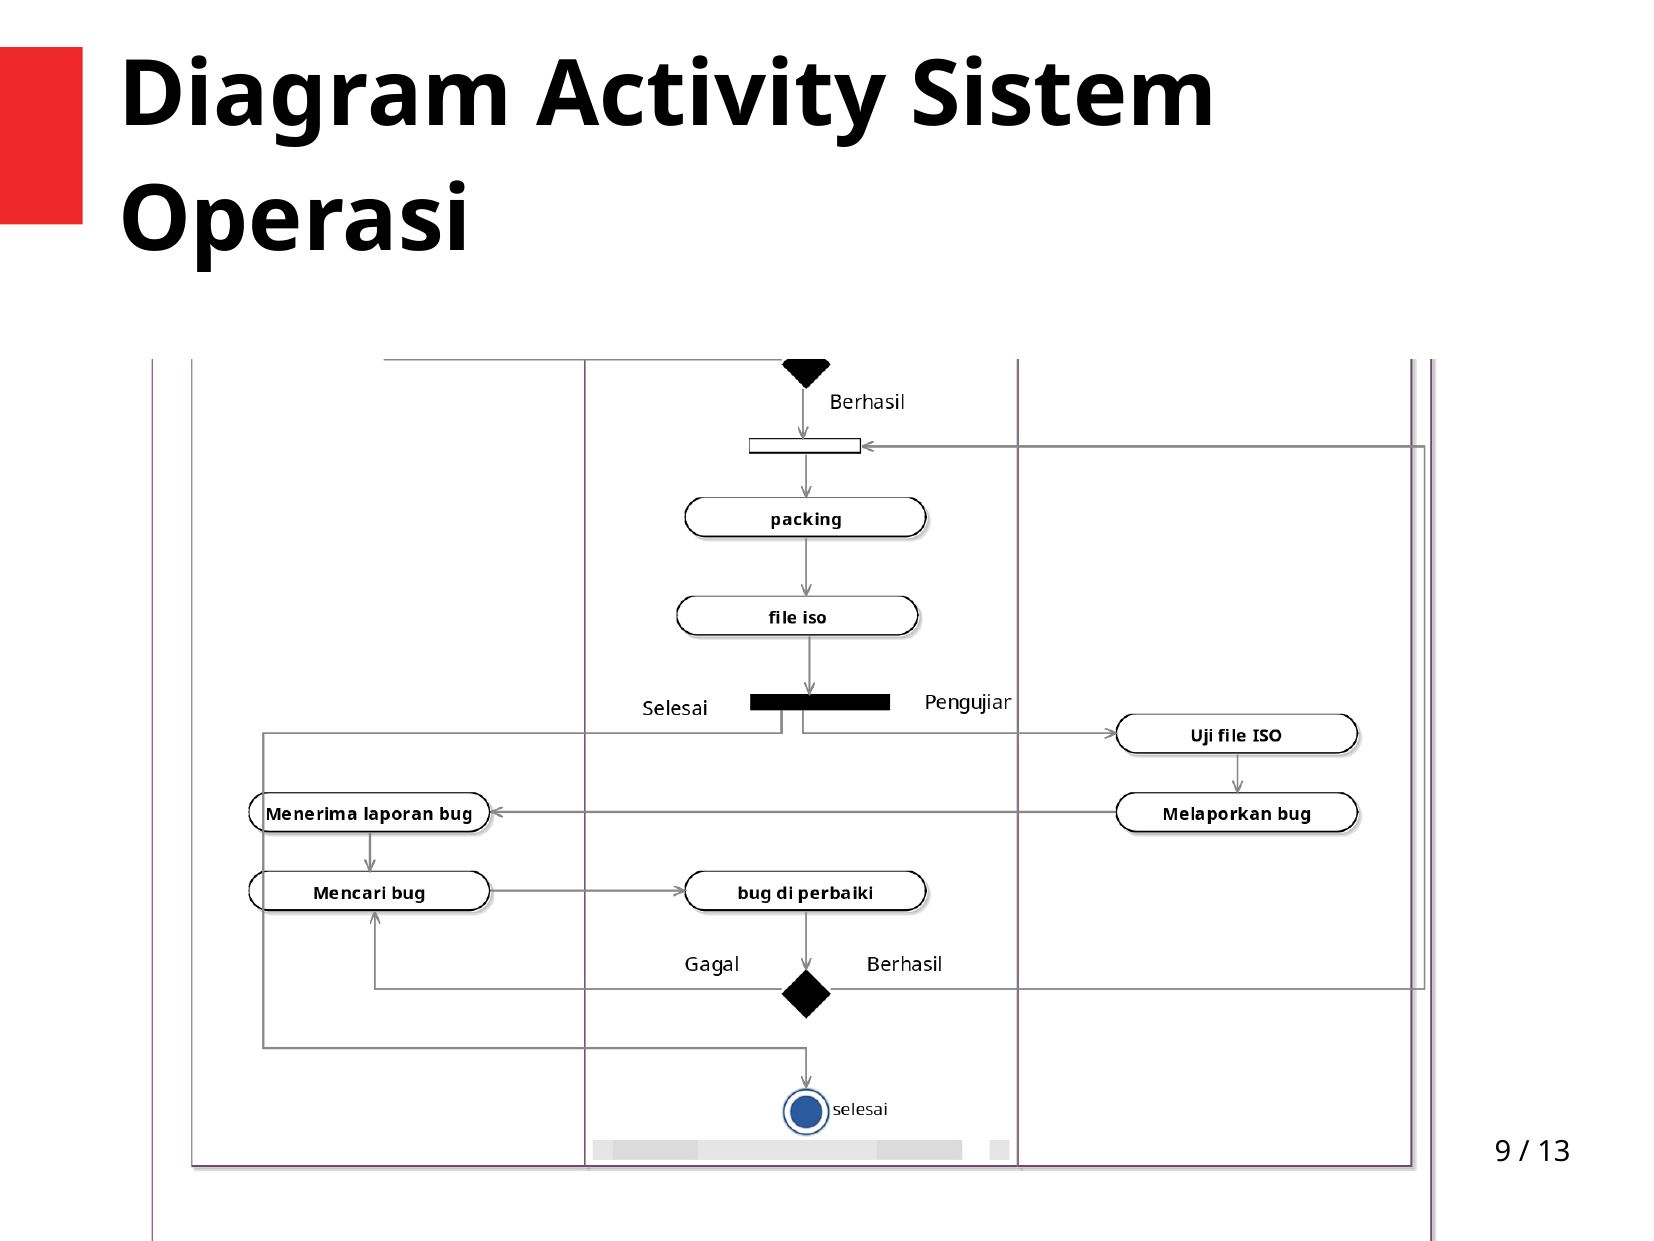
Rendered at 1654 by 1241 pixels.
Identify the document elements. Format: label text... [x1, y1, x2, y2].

title Diagram Activity Sistem Operasi [118, 45, 1571, 260]
picture [135, 360, 1463, 1241]
